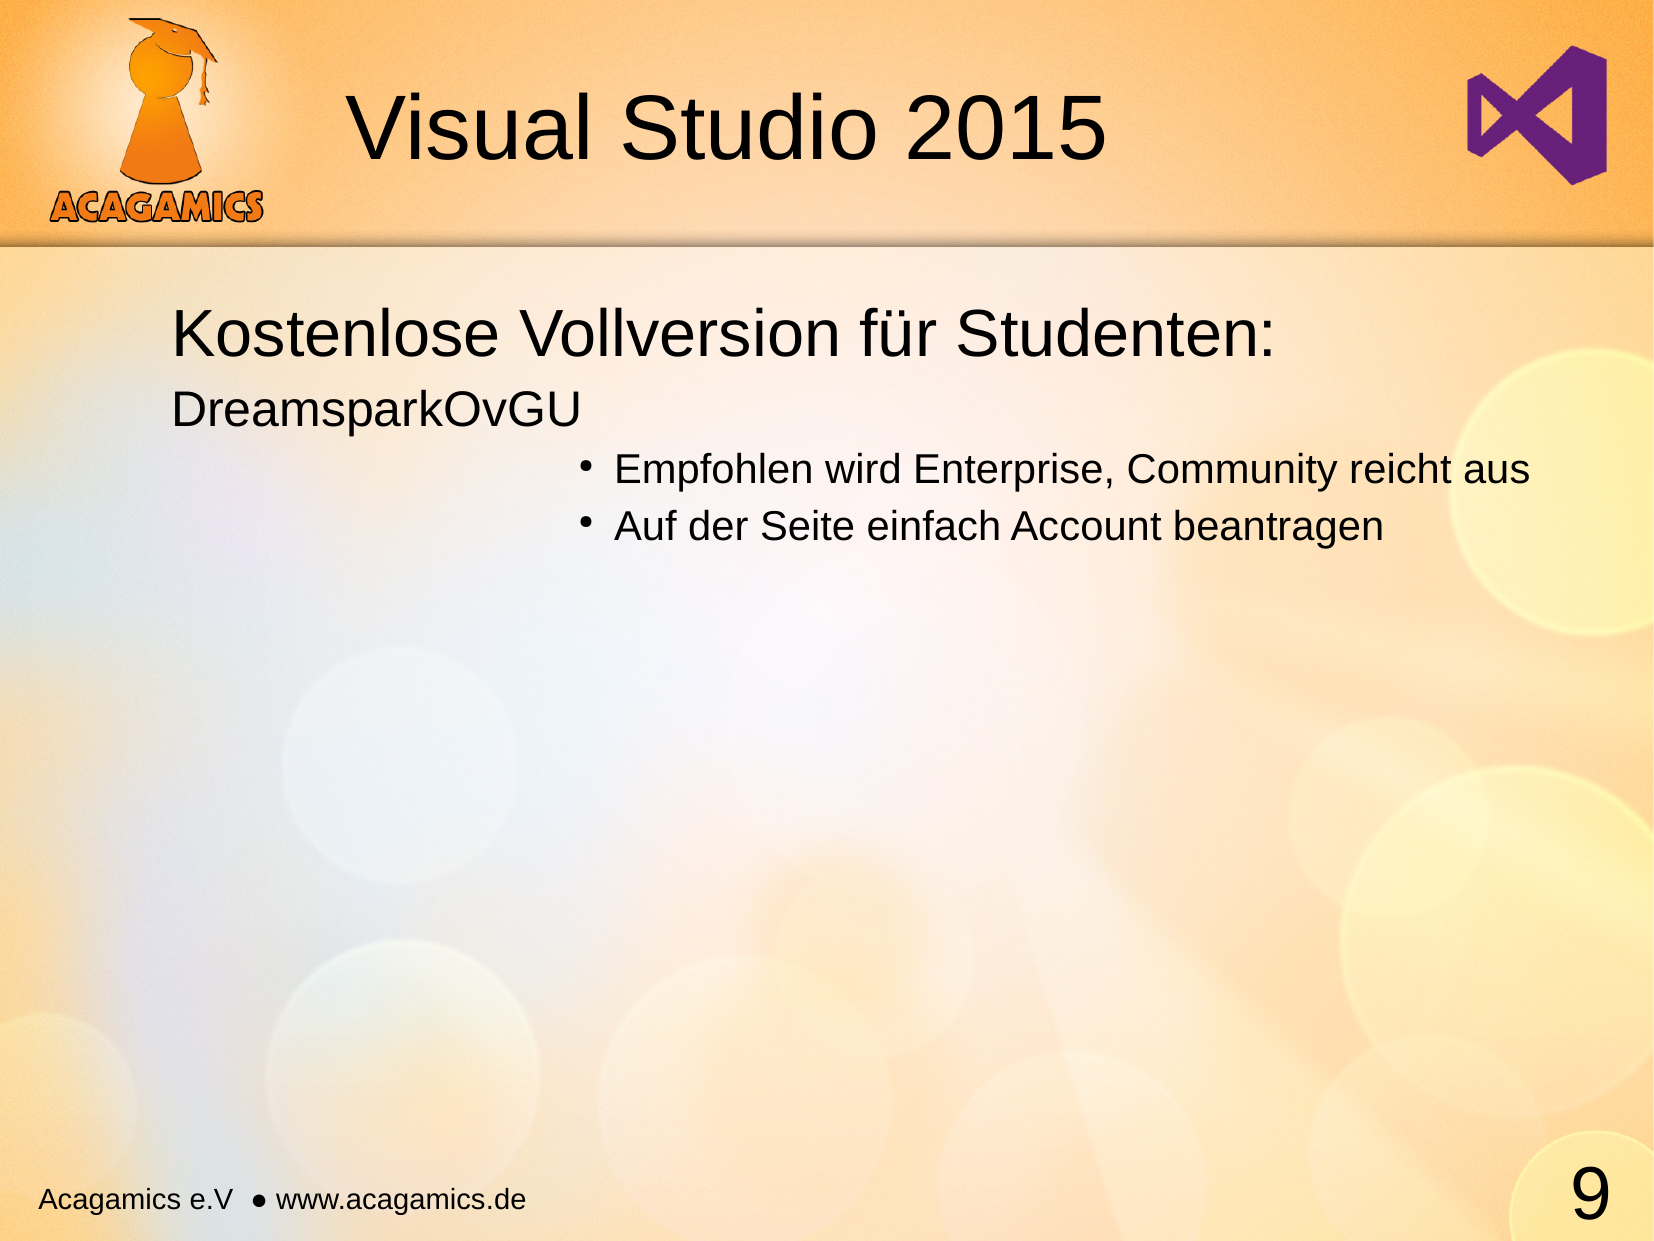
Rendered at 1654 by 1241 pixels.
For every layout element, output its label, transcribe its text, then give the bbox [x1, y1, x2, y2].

picture [1417, 8, 1645, 237]
list Kostenlose Vollversion für Studenten: Dreamspark OvGU Empfohlen wird Enterprise, Community reicht aus Auf der Seite einfach Account beantragen [82, 290, 1571, 571]
text_box [1517, 1151, 1654, 1241]
title Visual Studio 2015 [345, 67, 1417, 179]
